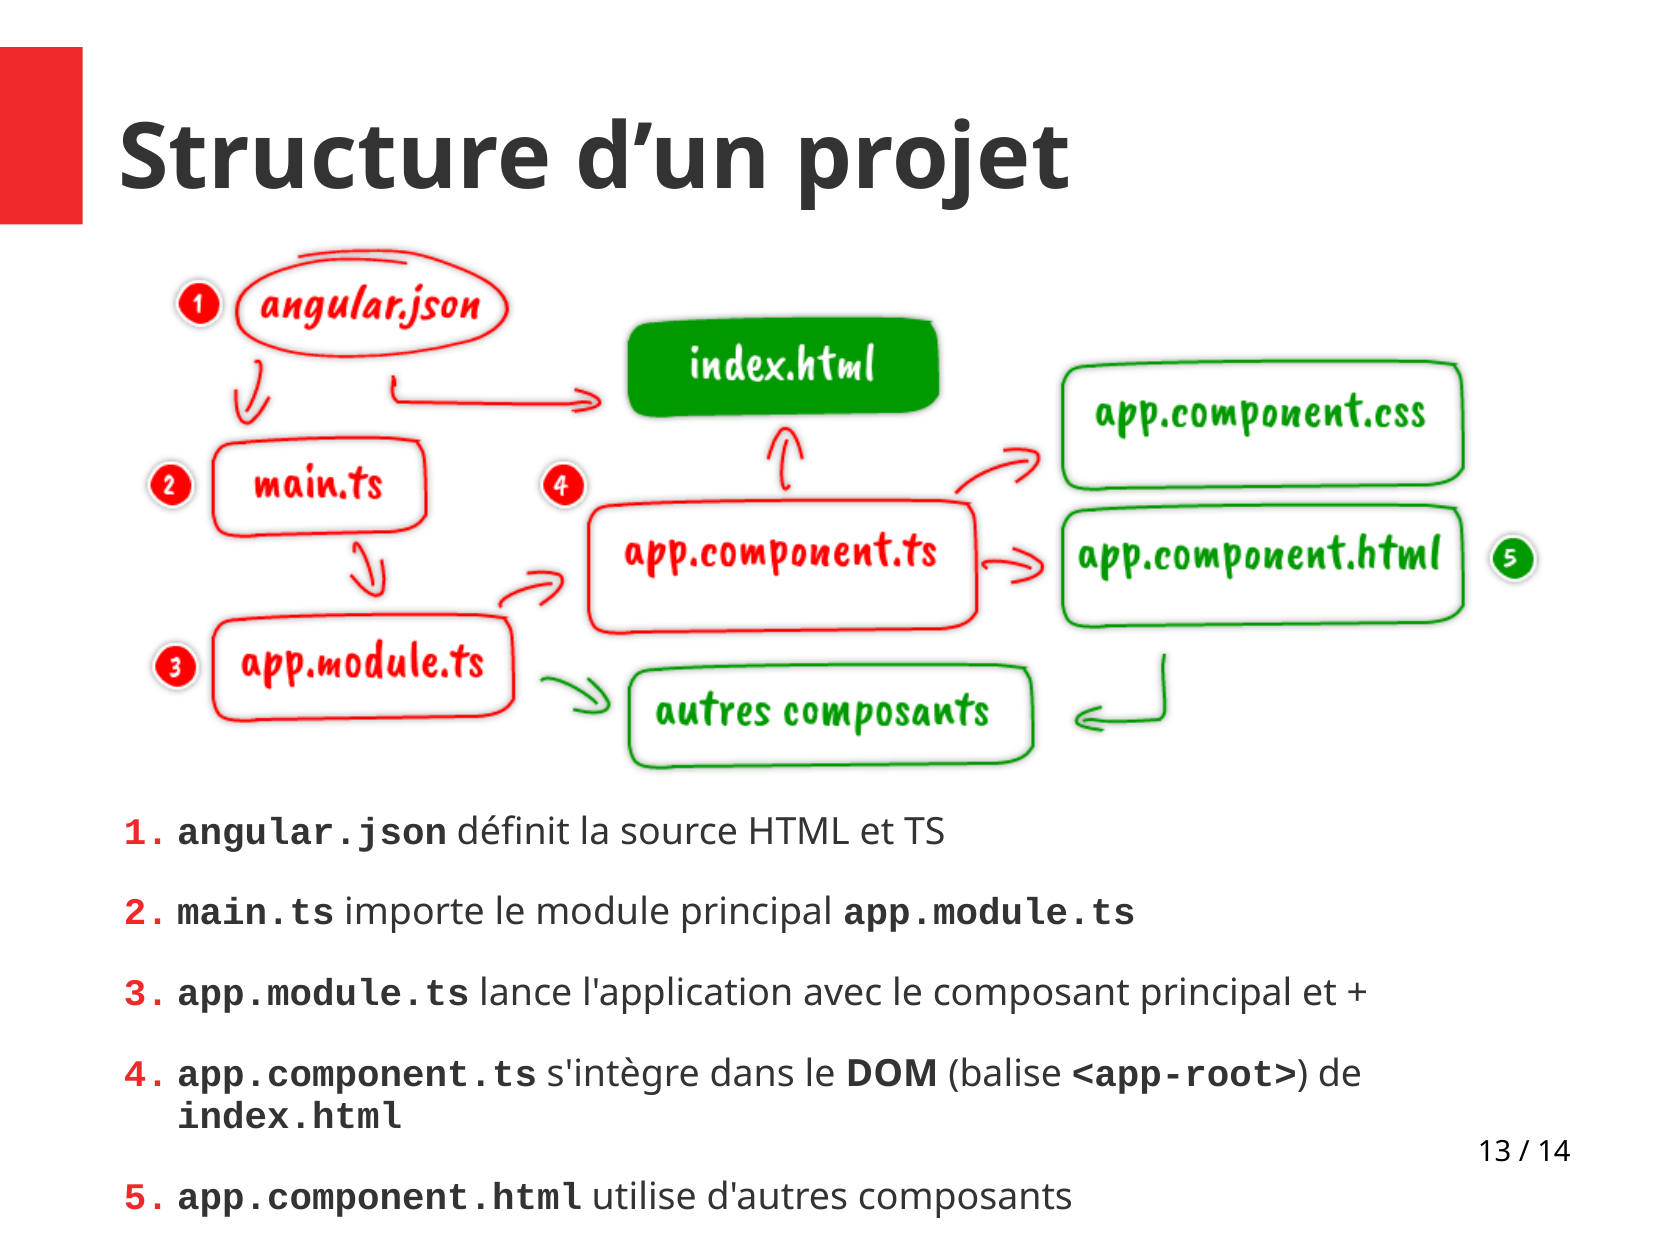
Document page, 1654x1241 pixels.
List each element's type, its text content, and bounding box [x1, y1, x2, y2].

title Structure d’un projet [118, 49, 1571, 257]
list angular.json définit la source HTML et TS main.ts importe le module principal app.module.ts app.module.ts lance l'application avec le composant principal et + app.component.ts s'intègre dans le DOM (balise <app-root>) de index.html app.component.html utilise d'autres composants [106, 804, 1524, 910]
picture [129, 224, 1562, 809]
